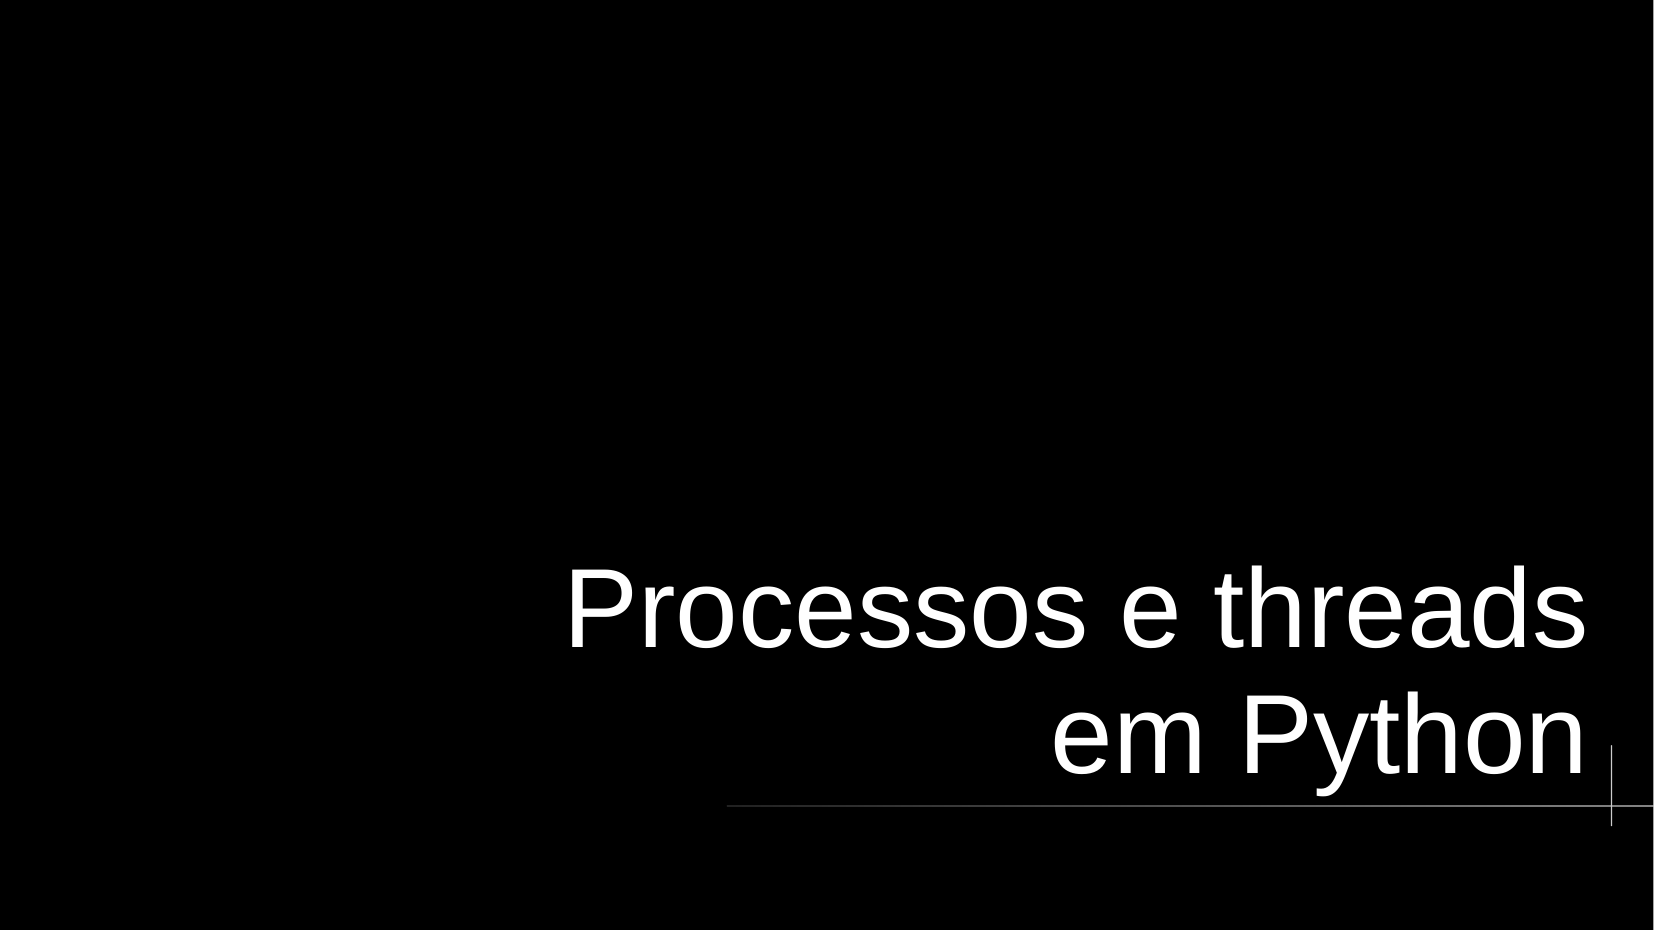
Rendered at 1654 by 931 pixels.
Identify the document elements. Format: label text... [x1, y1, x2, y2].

title Processos e threads em Python [112, 546, 1589, 798]
